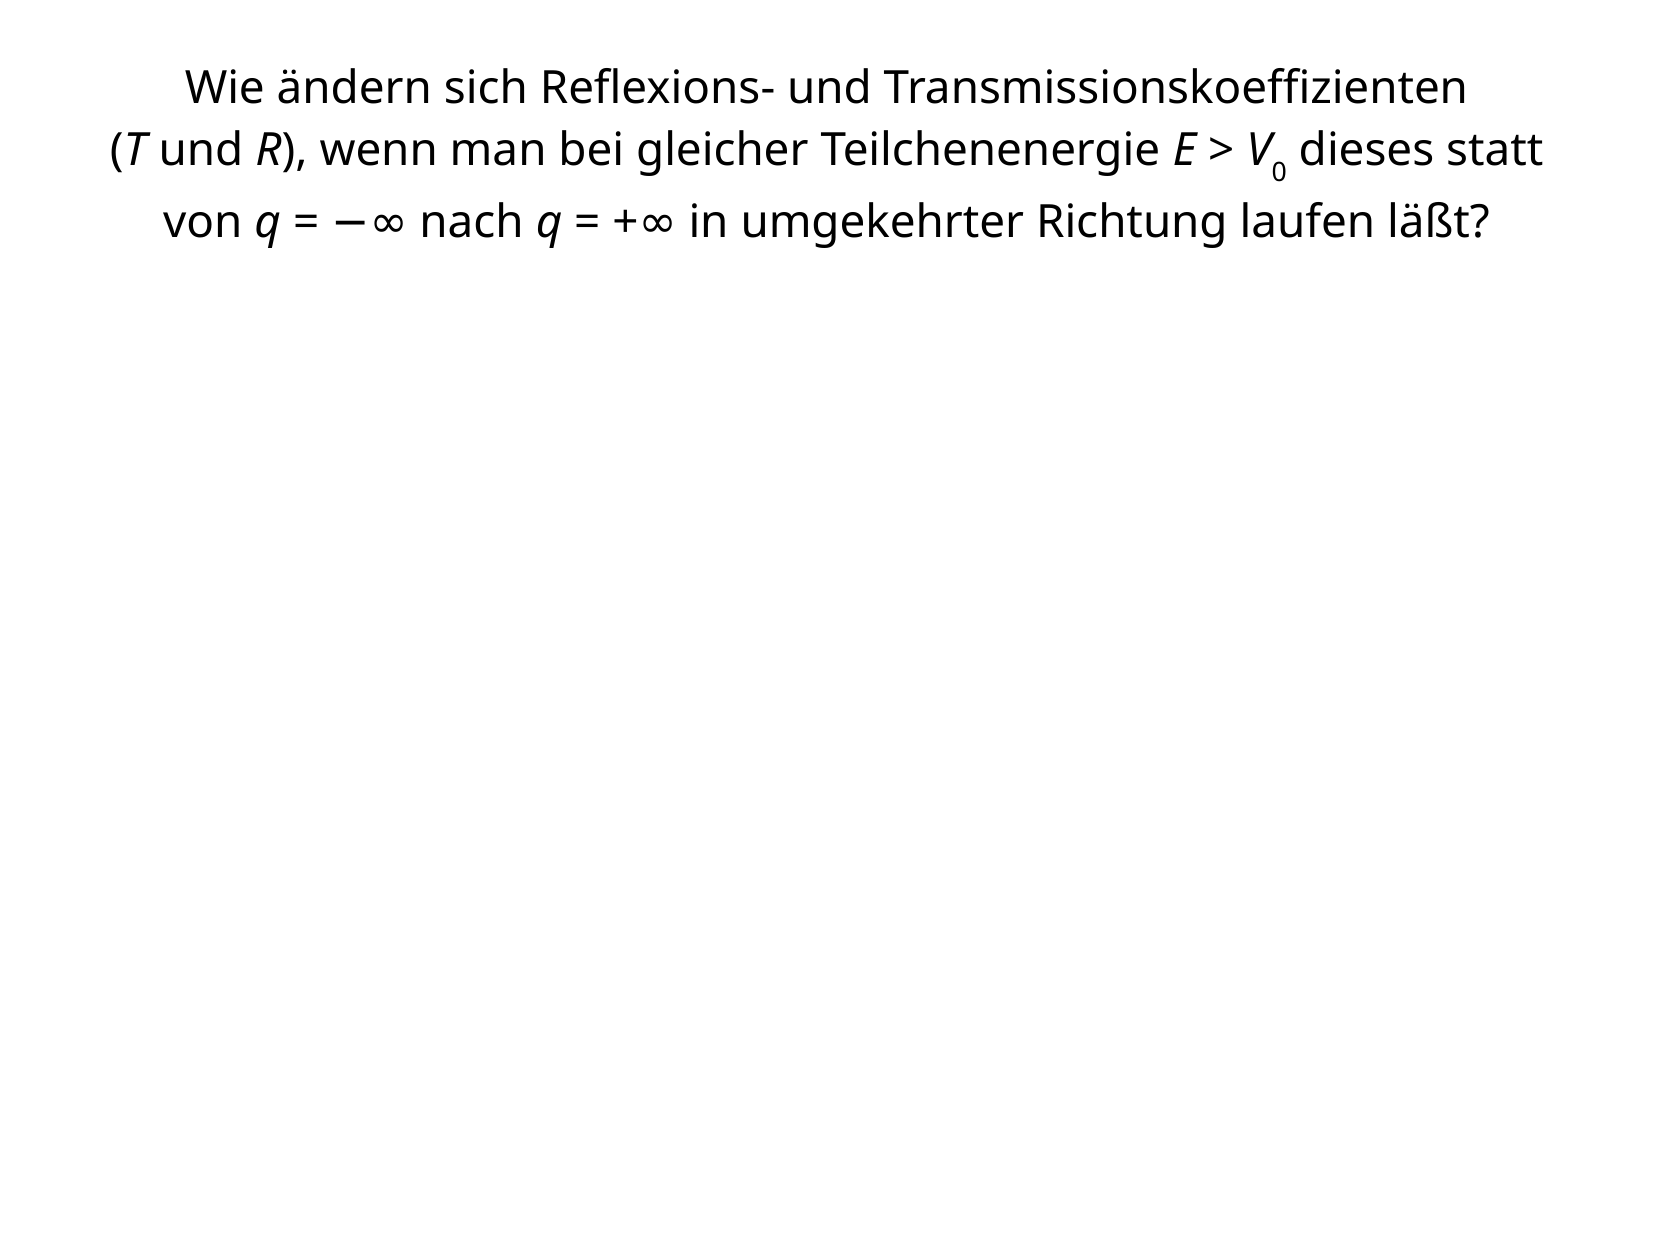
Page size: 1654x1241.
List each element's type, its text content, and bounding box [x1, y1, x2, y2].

title Wie ändern sich Reflexions- und Transmissionskoeffizienten (T und R), wenn man bei gleicher Teilchenenergie E > V0 dieses statt von q = −∞ nach q = +∞ in umgekehrter Richtung laufen läßt? [82, 49, 1571, 257]
